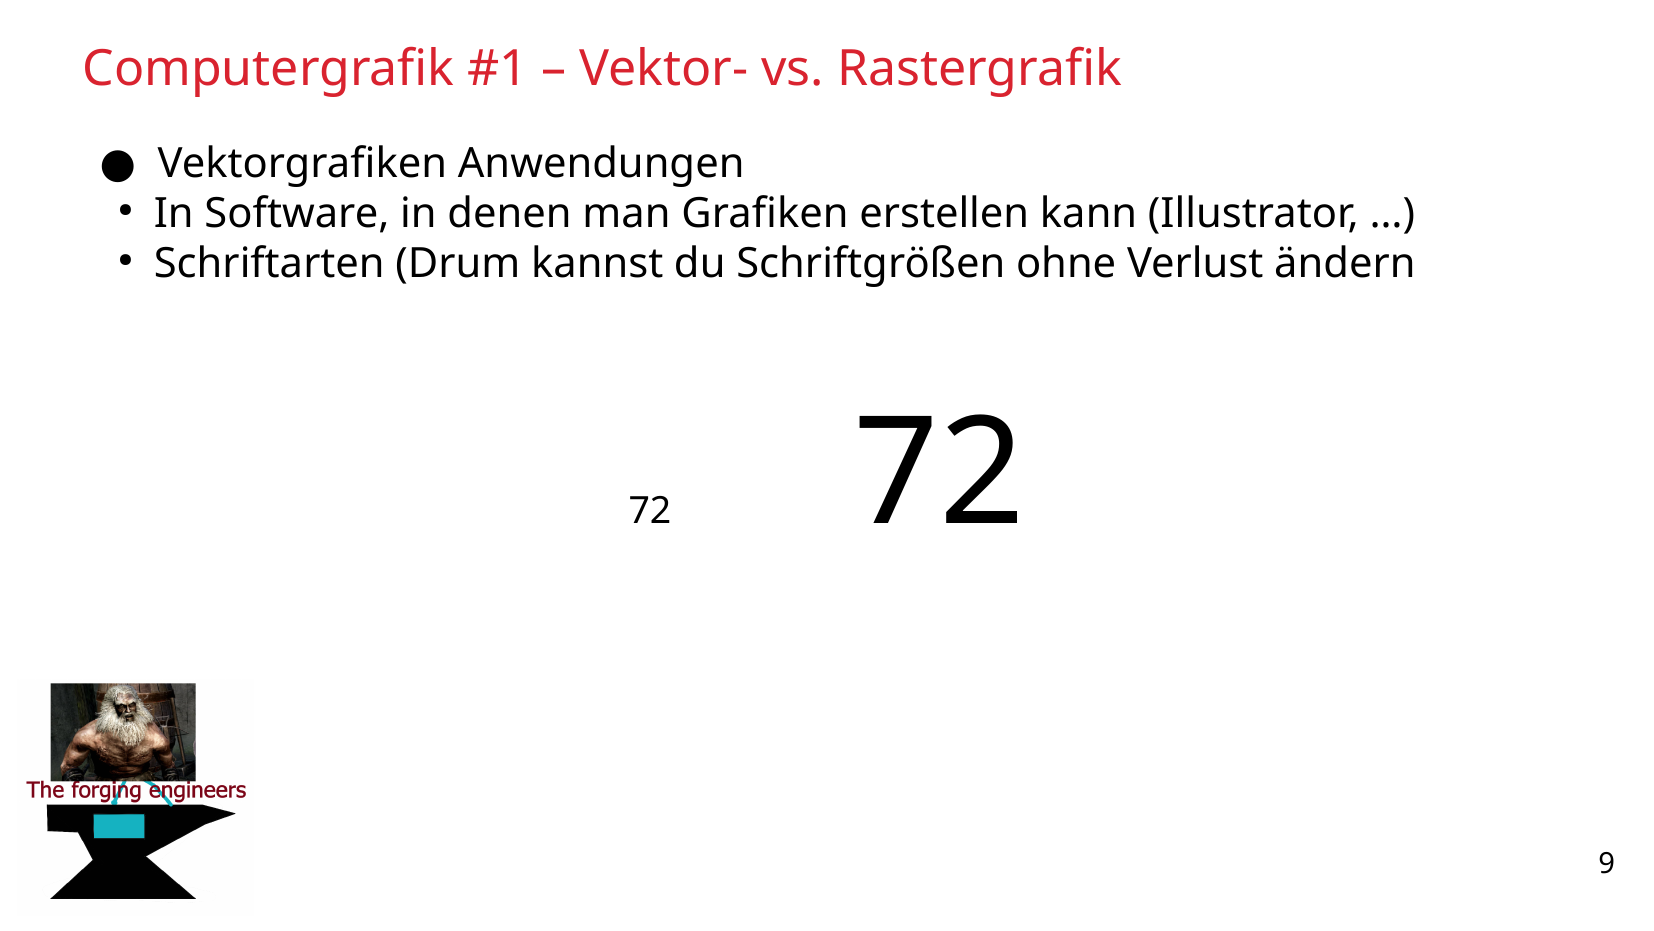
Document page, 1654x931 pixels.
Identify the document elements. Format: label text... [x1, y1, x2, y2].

text_box 72 72 [537, 352, 1117, 578]
text_box Vektorgrafiken Anwendungen In Software, in denen man Grafiken erstellen kann (Illustrator, …) Schriftarten (Drum kannst du Schriftgrößen ohne Verlust ändern [82, 135, 1560, 308]
picture [17, 679, 254, 916]
title Computergrafik #1 – Vektor- vs. Rastergrafik [82, 37, 1571, 95]
